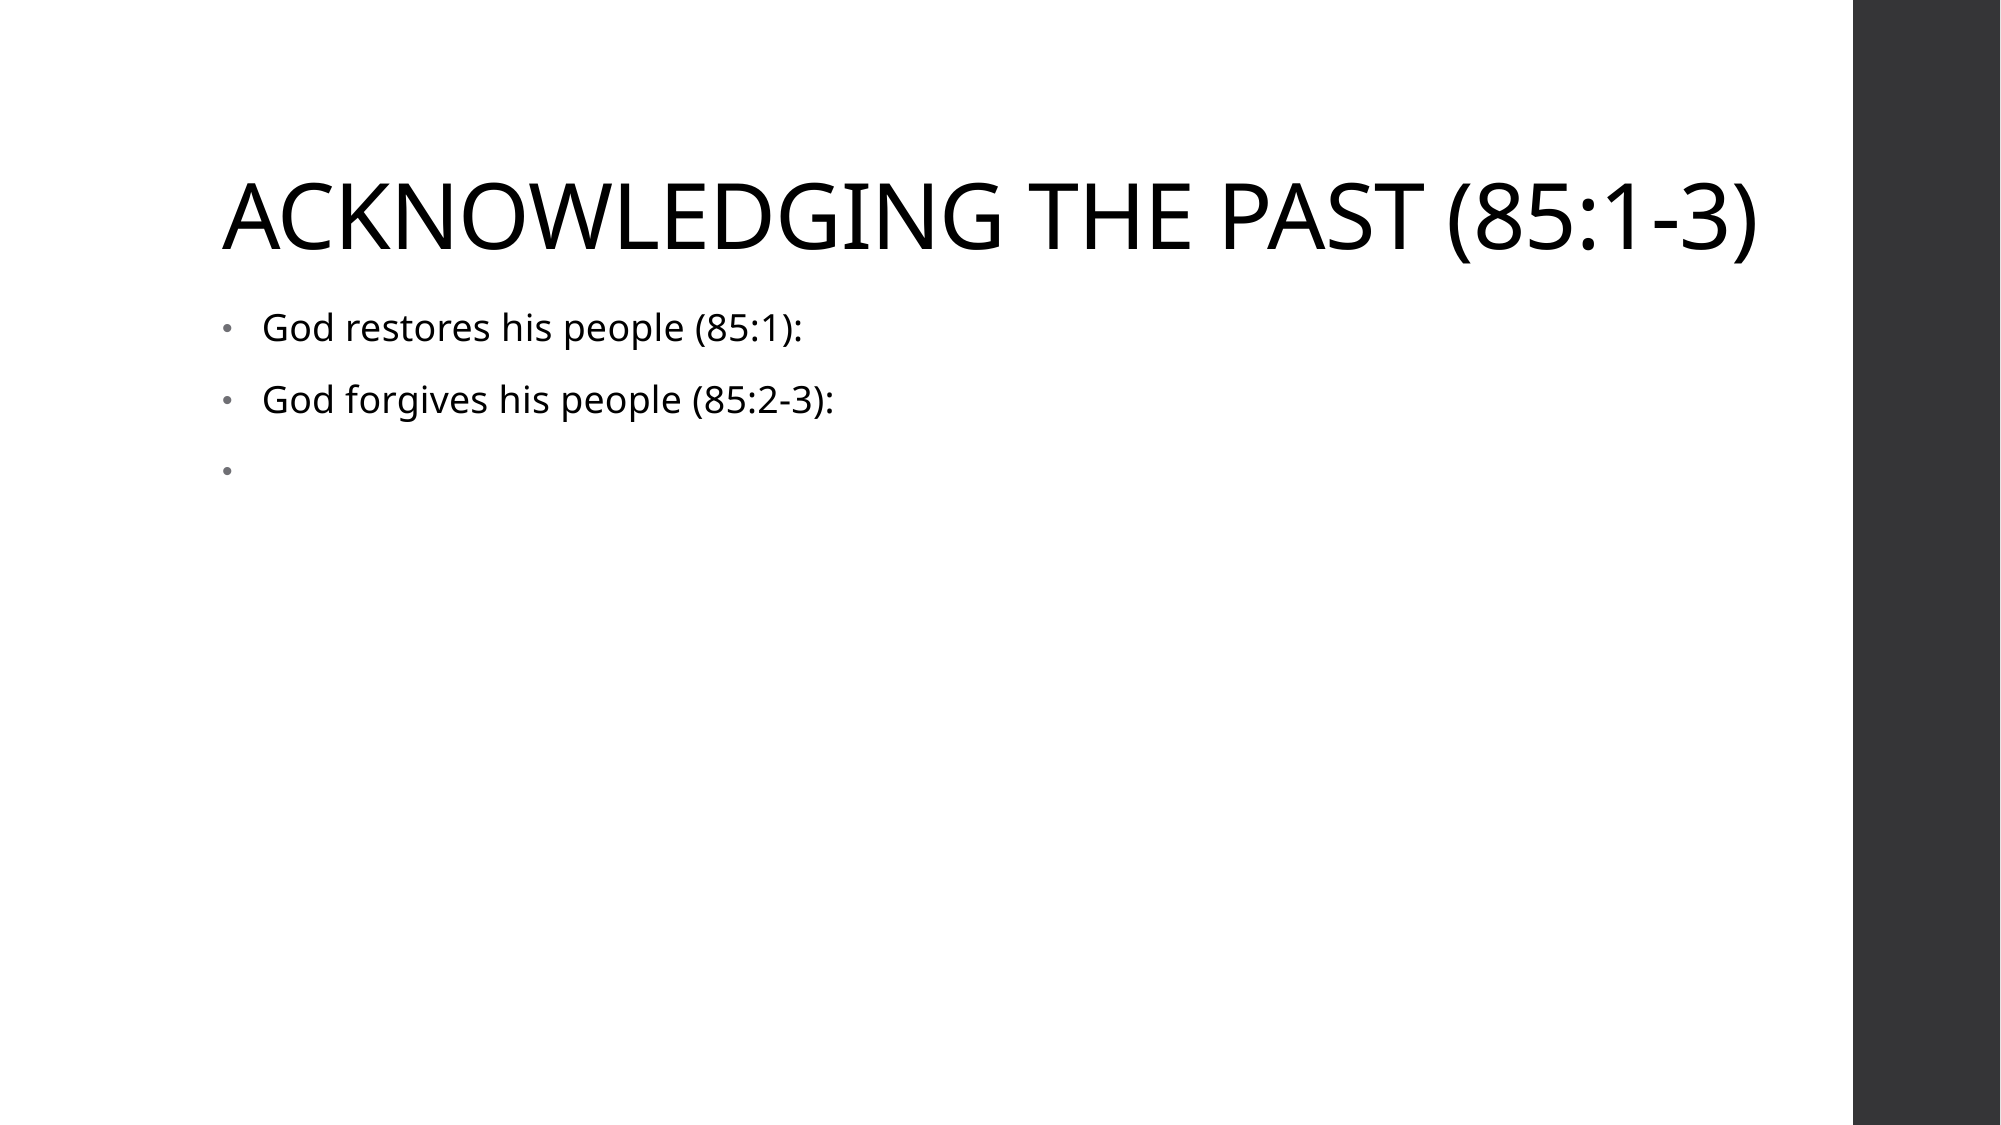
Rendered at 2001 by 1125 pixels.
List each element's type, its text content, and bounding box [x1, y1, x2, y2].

title ACKNOWLEDGING THE PAST (85:1-3) [206, 60, 1797, 278]
list God restores his people (85:1): God forgives his people (85:2-3): [206, 299, 1617, 1014]
